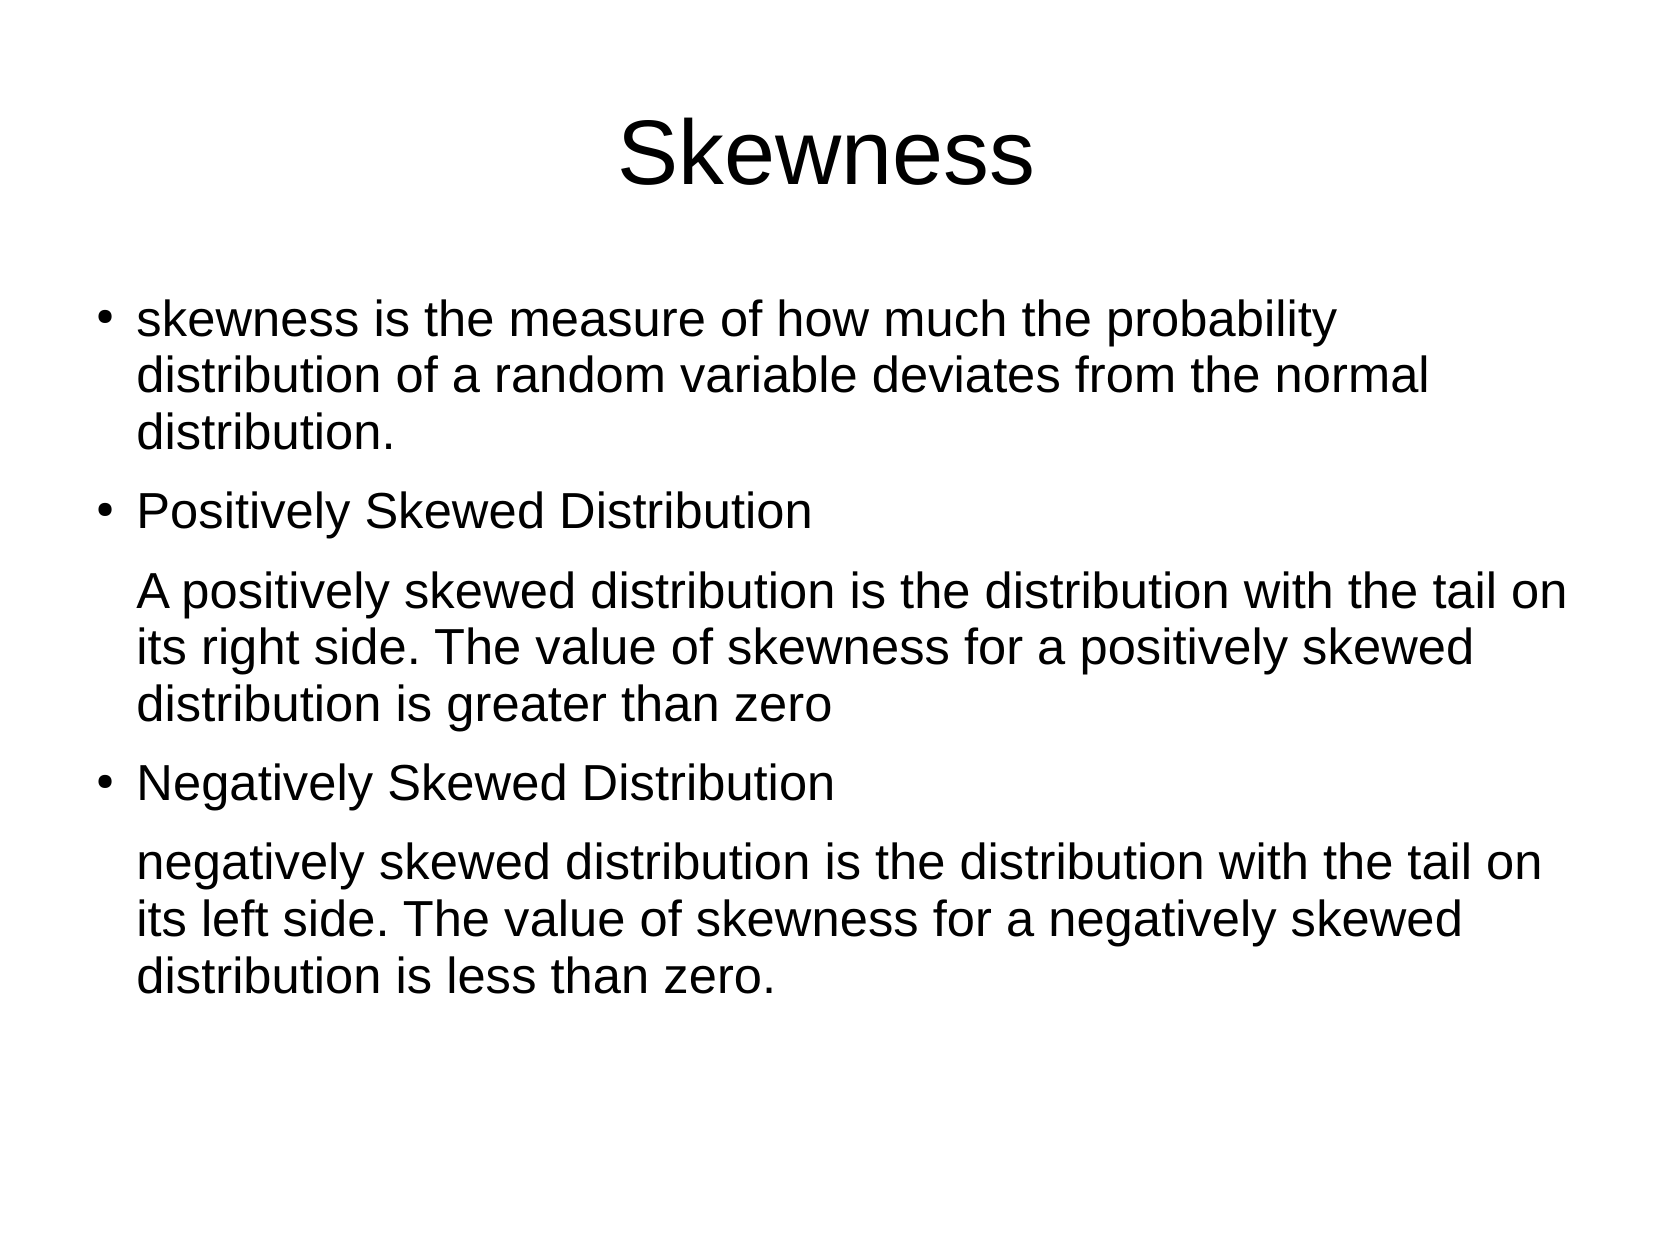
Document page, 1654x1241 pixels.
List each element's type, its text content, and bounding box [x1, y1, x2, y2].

title Skewness [82, 49, 1571, 257]
list skewness is the measure of how much the probability distribution of a random variable deviates from the normal distribution. Positively Skewed Distribution A positively skewed distribution is the distribution with the tail on its right side. The value of skewness for a positively skewed distribution is greater than zero Negatively Skewed Distribution negatively skewed distribution is the distribution with the tail on its left side. The value of skewness for a negatively skewed distribution is less than zero. [82, 290, 1571, 1010]
